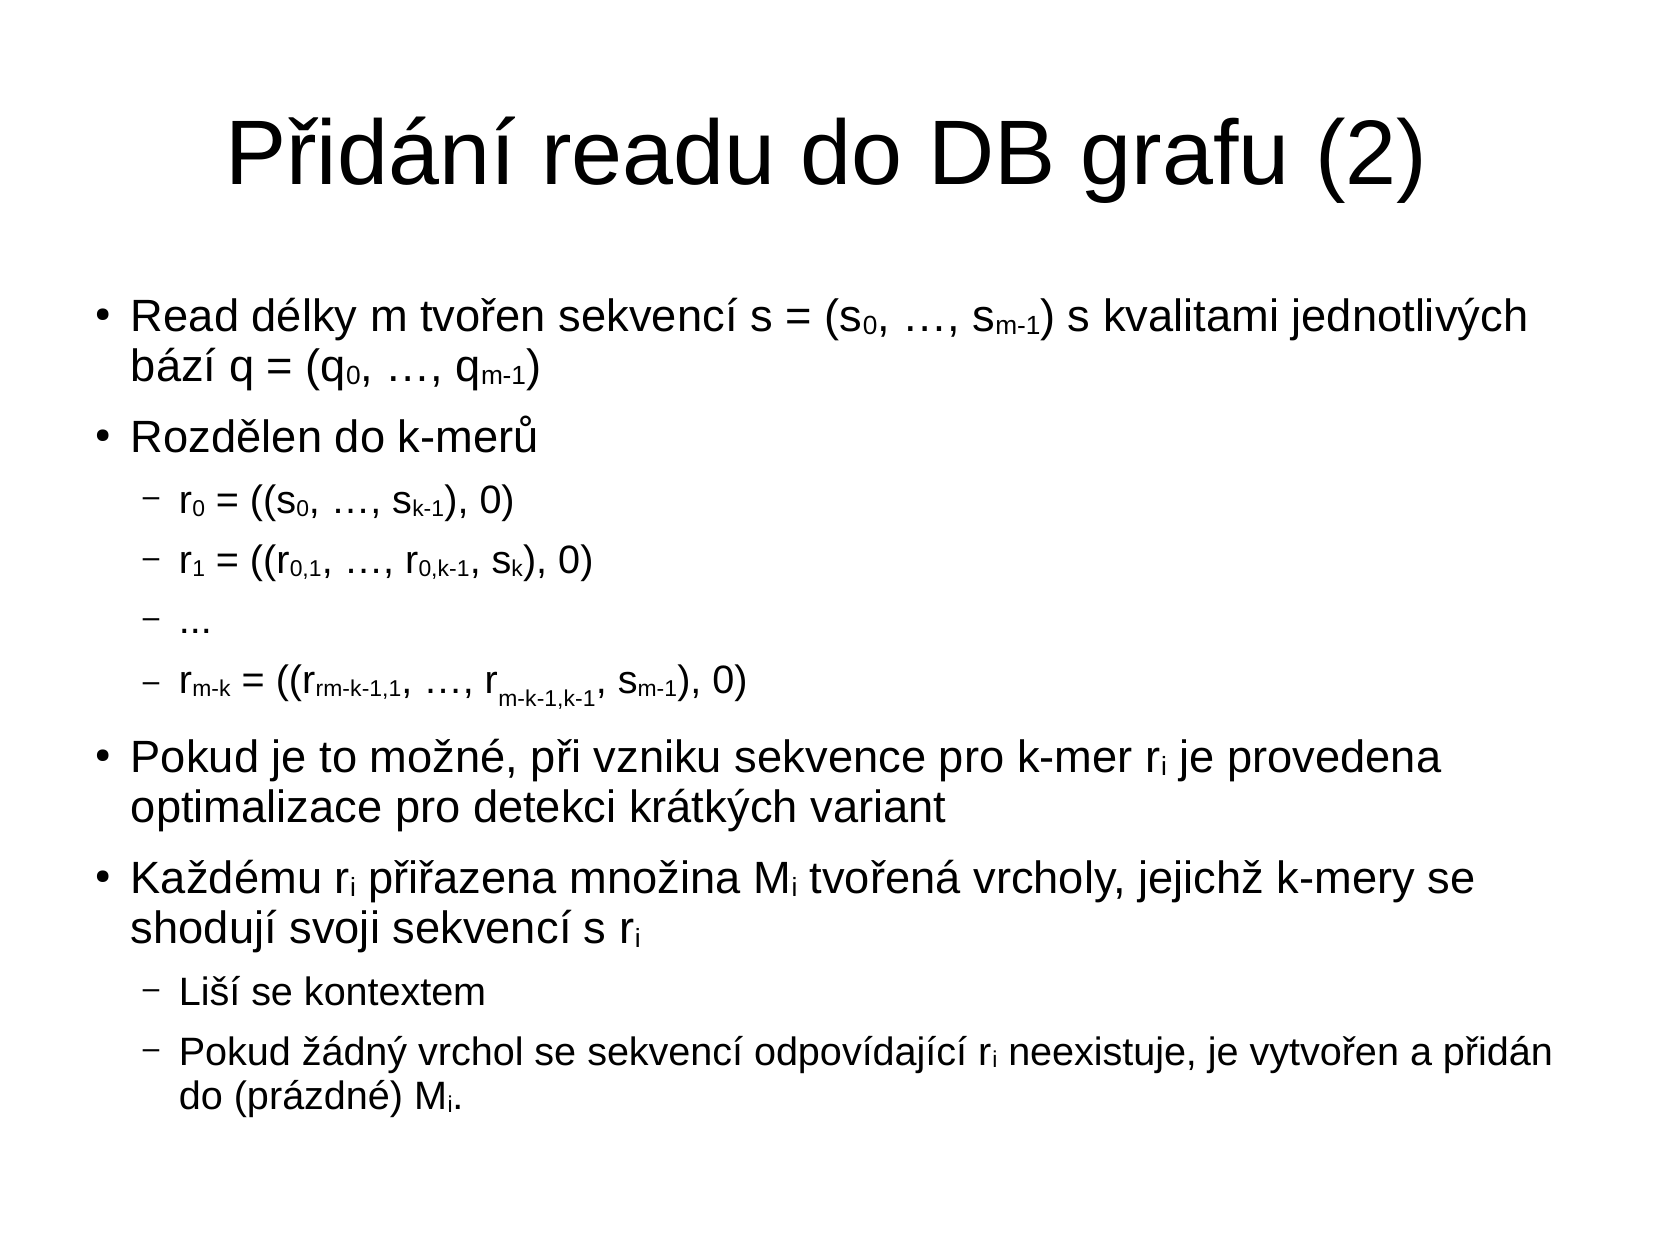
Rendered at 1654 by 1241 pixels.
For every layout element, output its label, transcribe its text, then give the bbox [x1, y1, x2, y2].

list Read délky m tvořen sekvencí s = (s0, …, sm-1) s kvalitami jednotlivých bází q = (q0, …, qm-1) Rozdělen do k-merů r0 = ((s0, …, sk-1), 0) r1 = ((r0,1, …, r0,k-1, sk), 0) ... rm-k = ((rrm-k-1,1, …, rm-k-1,k-1, sm-1), 0) Pokud je to možné, při vzniku sekvence pro k-mer ri je provedena optimalizace pro detekci krátkých variant Každému ri přiřazena množina Mi tvořená vrcholy, jejichž k-mery se shodují svoji sekvencí s ri Liší se kontextem Pokud žádný vrchol se sekvencí odpovídající ri neexistuje, je vytvořen a přidán do (prázdné) Mi. [82, 290, 1571, 1123]
title Přidání readu do DB grafu (2) [82, 49, 1571, 257]
